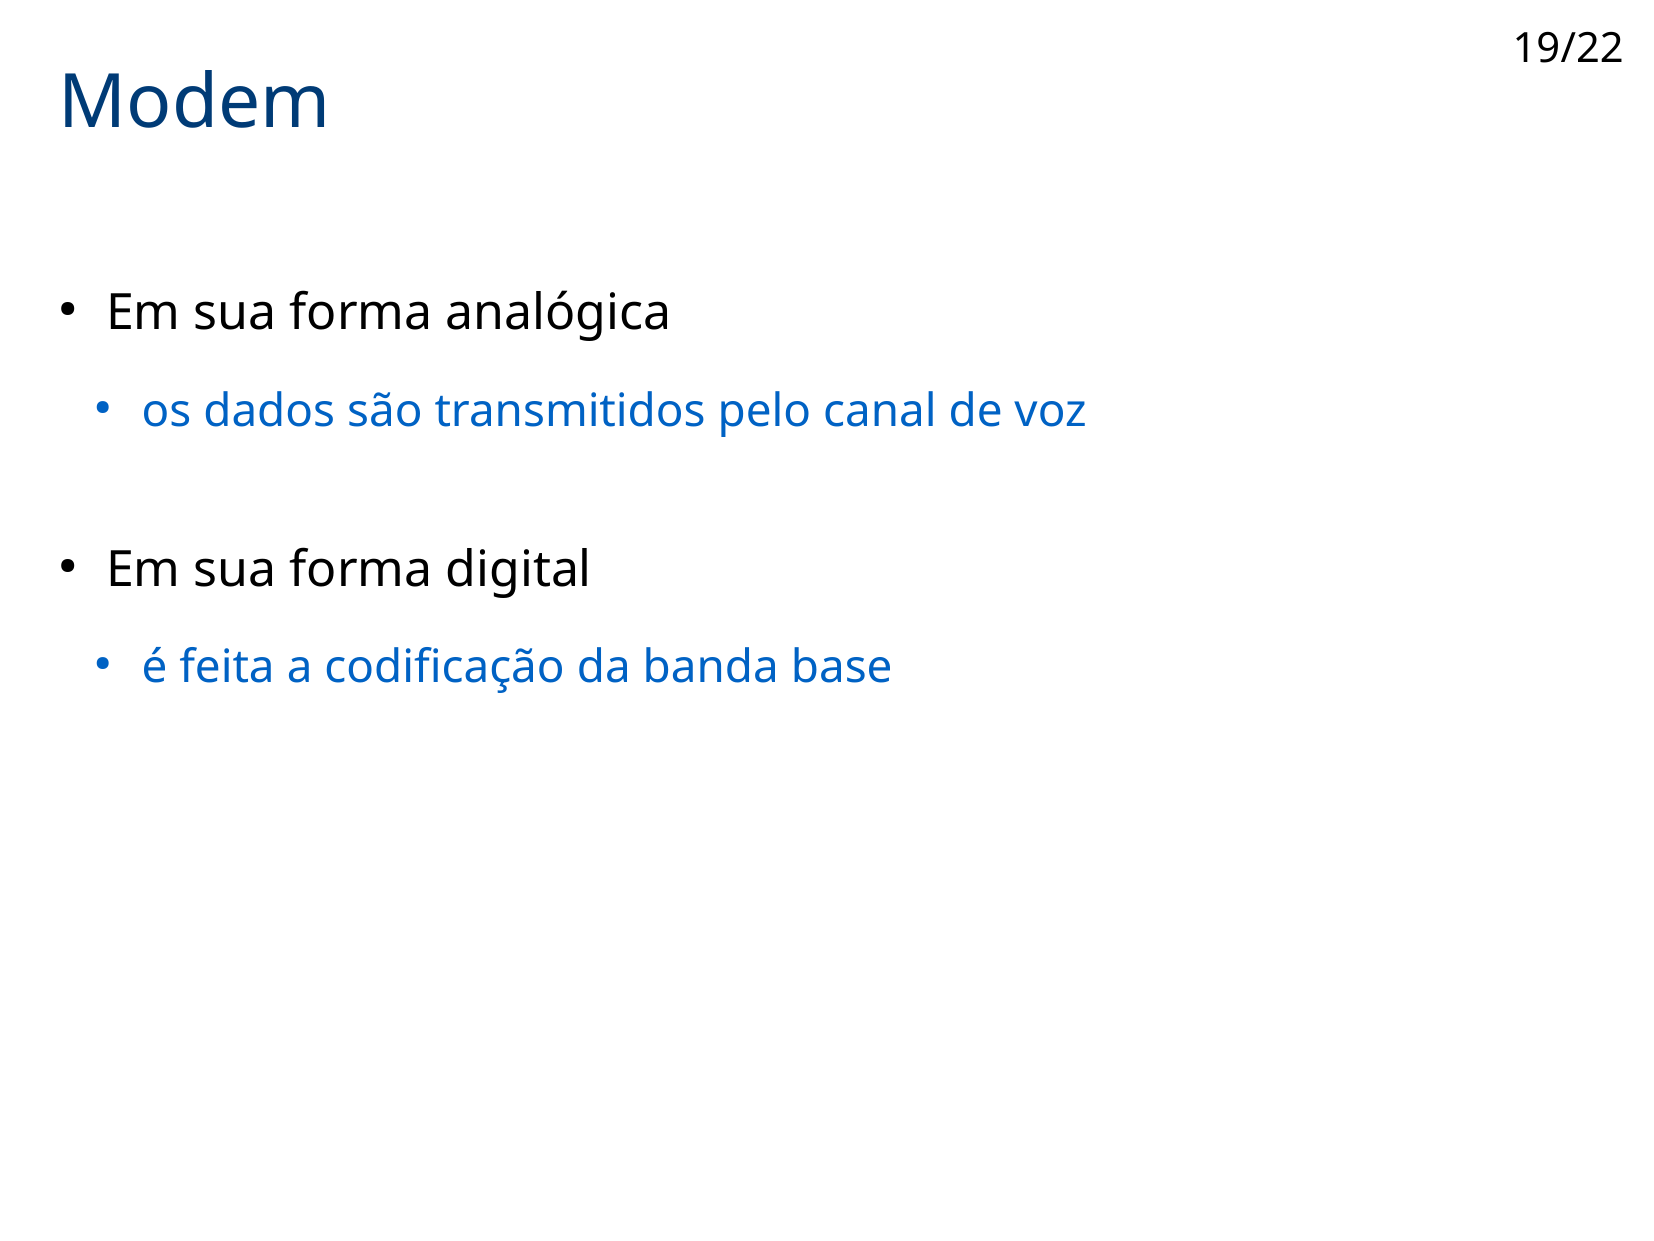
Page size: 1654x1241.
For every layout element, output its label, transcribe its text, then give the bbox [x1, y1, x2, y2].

title Modem [59, 47, 1625, 166]
list Em sua forma analógica os dados são transmitidos pelo canal de voz Em sua forma digital é feita a codificação da banda base [59, 265, 1625, 1211]
